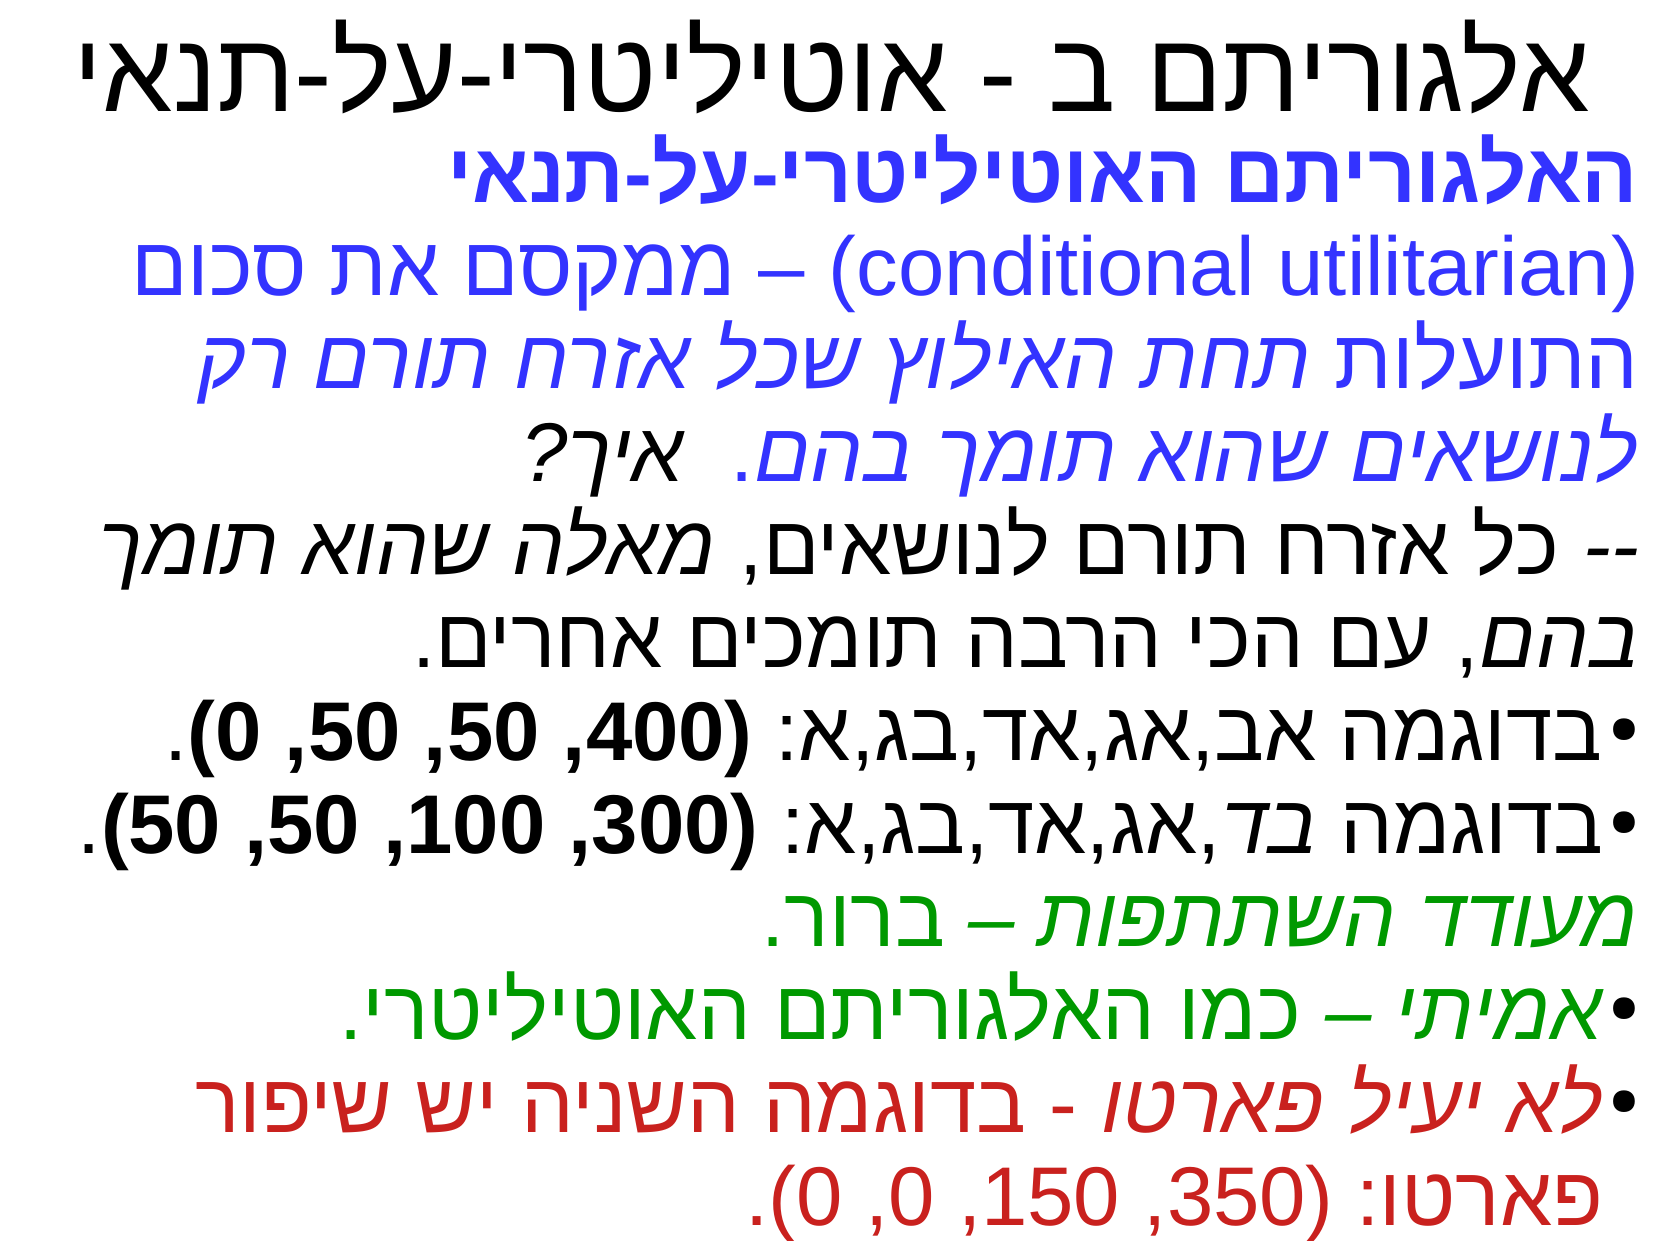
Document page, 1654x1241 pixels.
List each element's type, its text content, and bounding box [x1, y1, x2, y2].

text_box האלגוריתם האוטיליטרי-על-תנאי (conditional utilitarian) – ממקסם את סכום התועלות תחת האילוץ שכל אזרח תורם רק לנושאים שהוא תומך בהם. איך? -- כל אזרח תורם לנושאים, מאלה שהוא תומך בהם, עם הכי הרבה תומכים אחרים. בדוגמה אב,אג,אד,בג,א: (400, 50, 50, 0). בדוגמה בד,אג,אד,בג,א: (300, 100, 50, 50). מעודד השתתפות – ברור. אמיתי – כמו האלגוריתם האוטיליטרי. לא יעיל פארטו - בדוגמה השניה יש שיפור פארטו: (350, 150, 0, 0). [0, 120, 1654, 1241]
title אלגוריתם ב - אוטיליטרי-על-תנאי [45, 0, 1621, 120]
